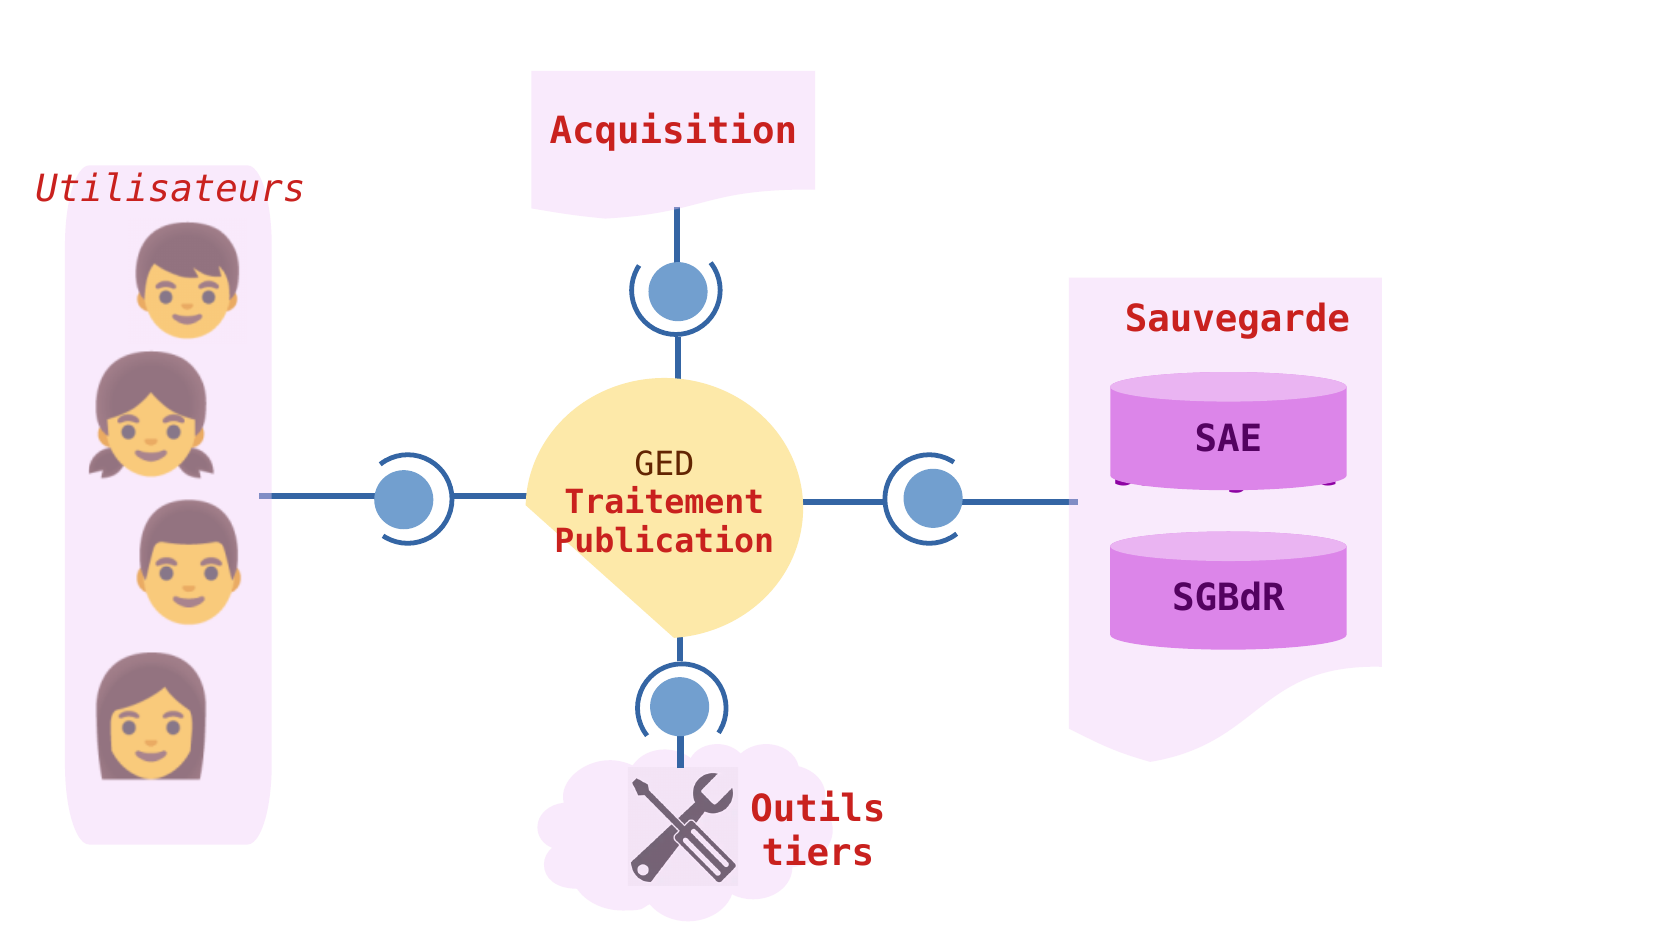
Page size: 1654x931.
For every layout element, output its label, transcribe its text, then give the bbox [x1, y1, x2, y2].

text_box Outils tiers [685, 779, 951, 882]
text_box Sauvegarde [1068, 277, 1382, 762]
text_box [903, 468, 963, 528]
text_box [537, 744, 820, 922]
text_box GED Traitement Publication [513, 437, 815, 605]
text_box [637, 605, 757, 638]
text_box Sauvegarde [1104, 289, 1371, 392]
text_box [64, 262, 272, 845]
text_box Utilisateurs [13, 159, 327, 262]
text_box [548, 377, 781, 437]
text_box [648, 262, 708, 322]
text_box SAE [1110, 392, 1347, 491]
text_box SGBdR [1110, 548, 1347, 650]
text_box [650, 677, 710, 737]
text_box [374, 470, 434, 530]
text_box Acquisition [531, 70, 816, 219]
